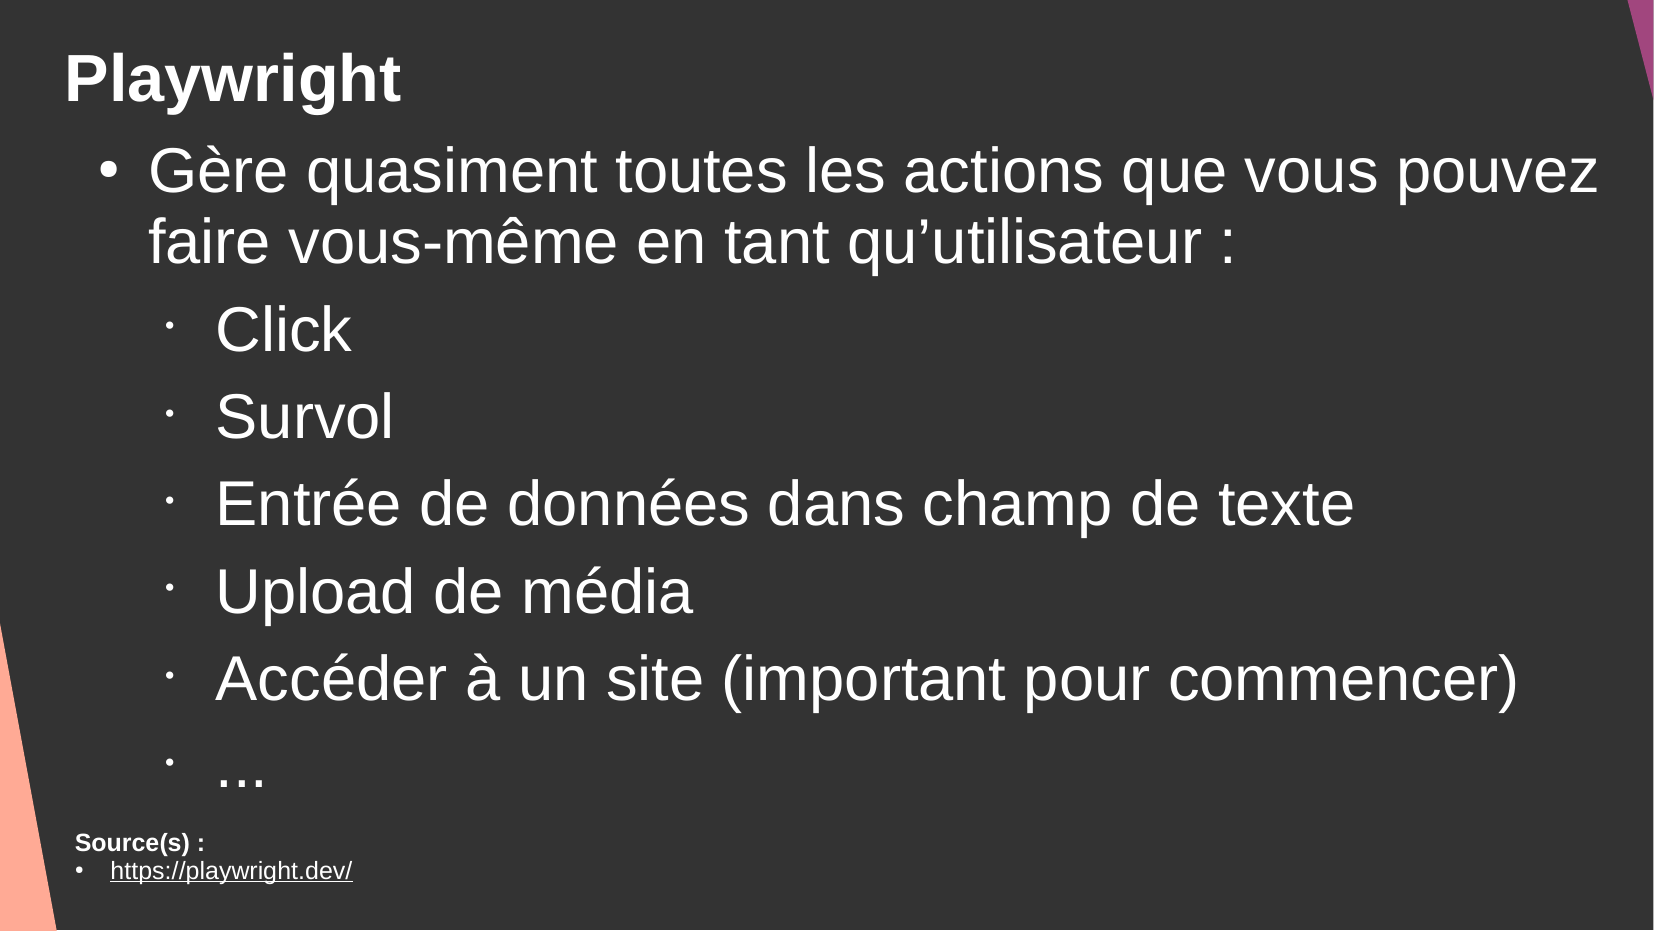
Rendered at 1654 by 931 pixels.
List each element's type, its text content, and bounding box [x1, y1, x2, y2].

text_box [1627, 0, 1654, 103]
title Playwright [64, 40, 1635, 116]
text_box [0, 623, 57, 931]
text_box Source(s) : https://playwright.dev/ [60, 821, 1546, 906]
list Gère quasiment toutes les actions que vous pouvez faire vous-même en tant qu’utilisateur : Click Survol Entrée de données dans champ de texte Upload de média Accéder à un site (important pour commencer) ... [80, 135, 1620, 804]
